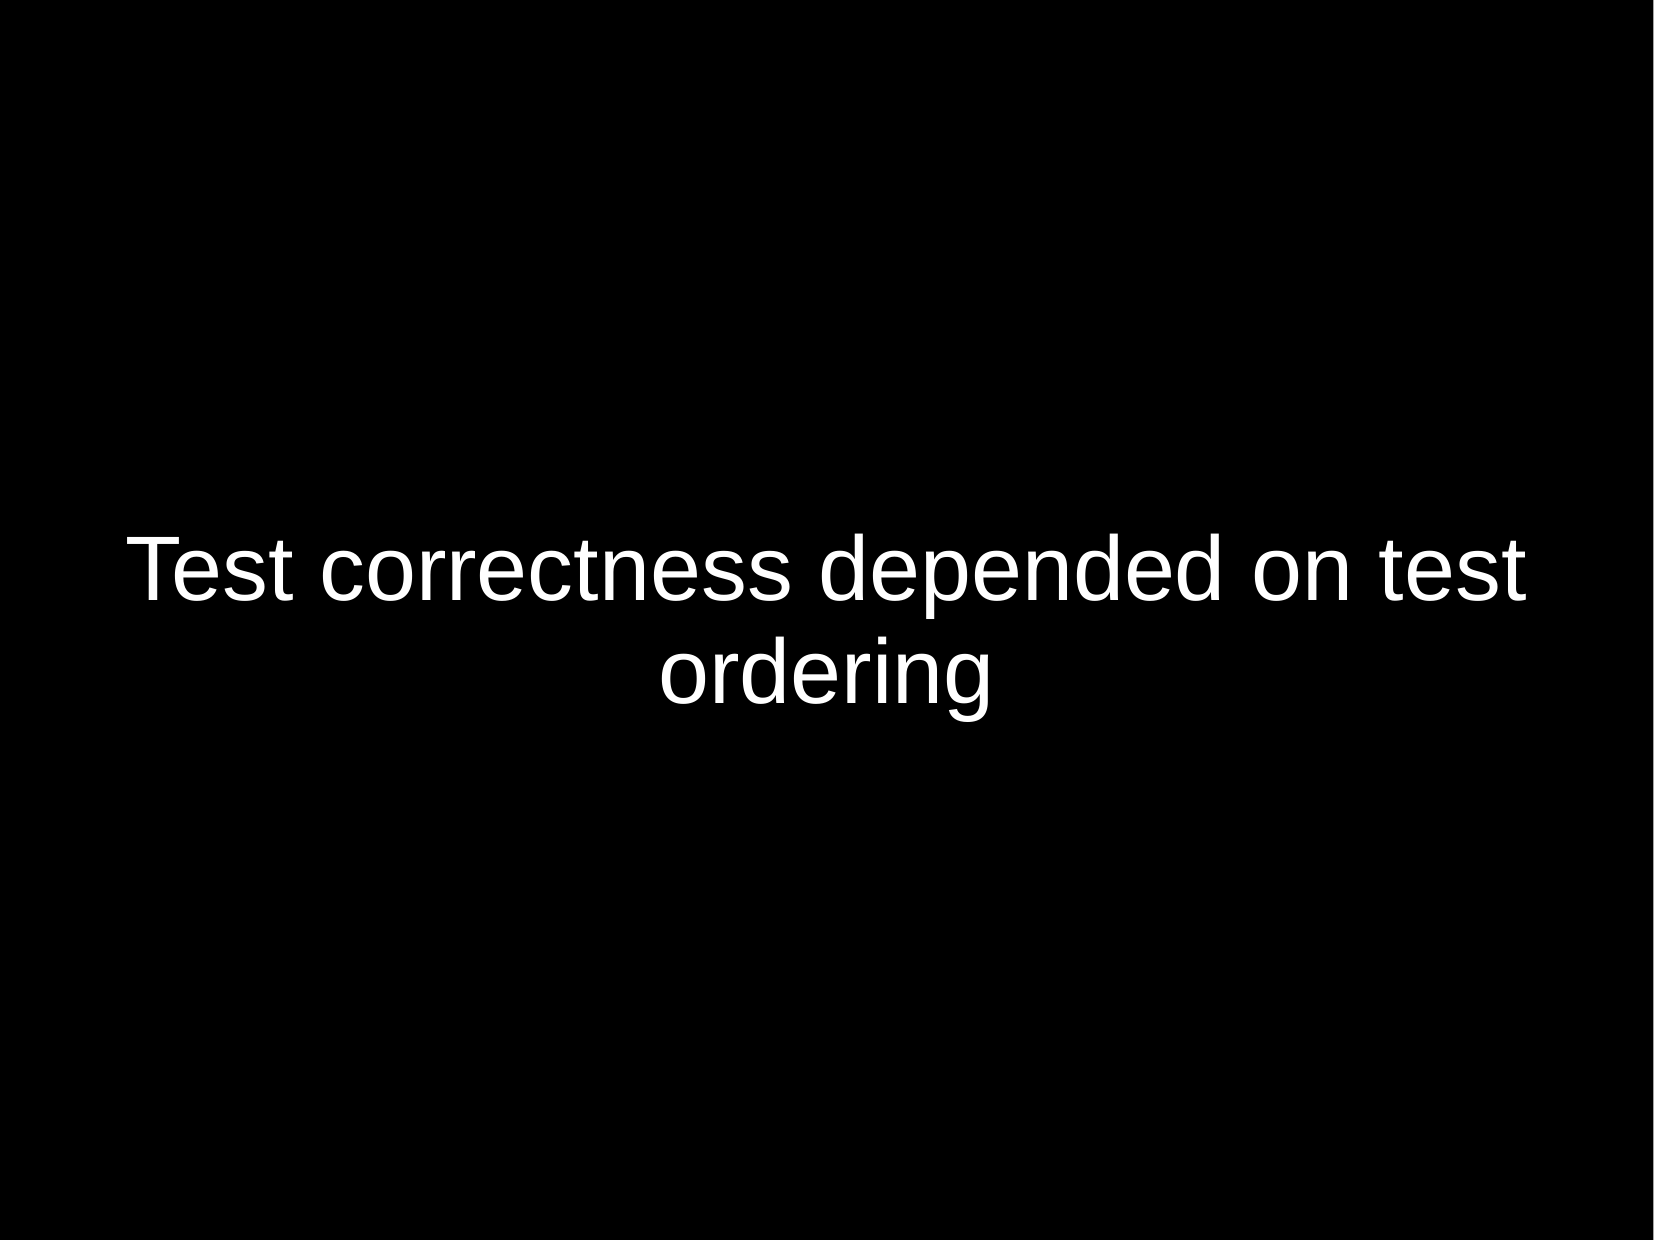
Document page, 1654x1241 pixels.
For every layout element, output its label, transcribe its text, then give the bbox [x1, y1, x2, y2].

title Test correctness depended on test ordering [82, 517, 1571, 723]
